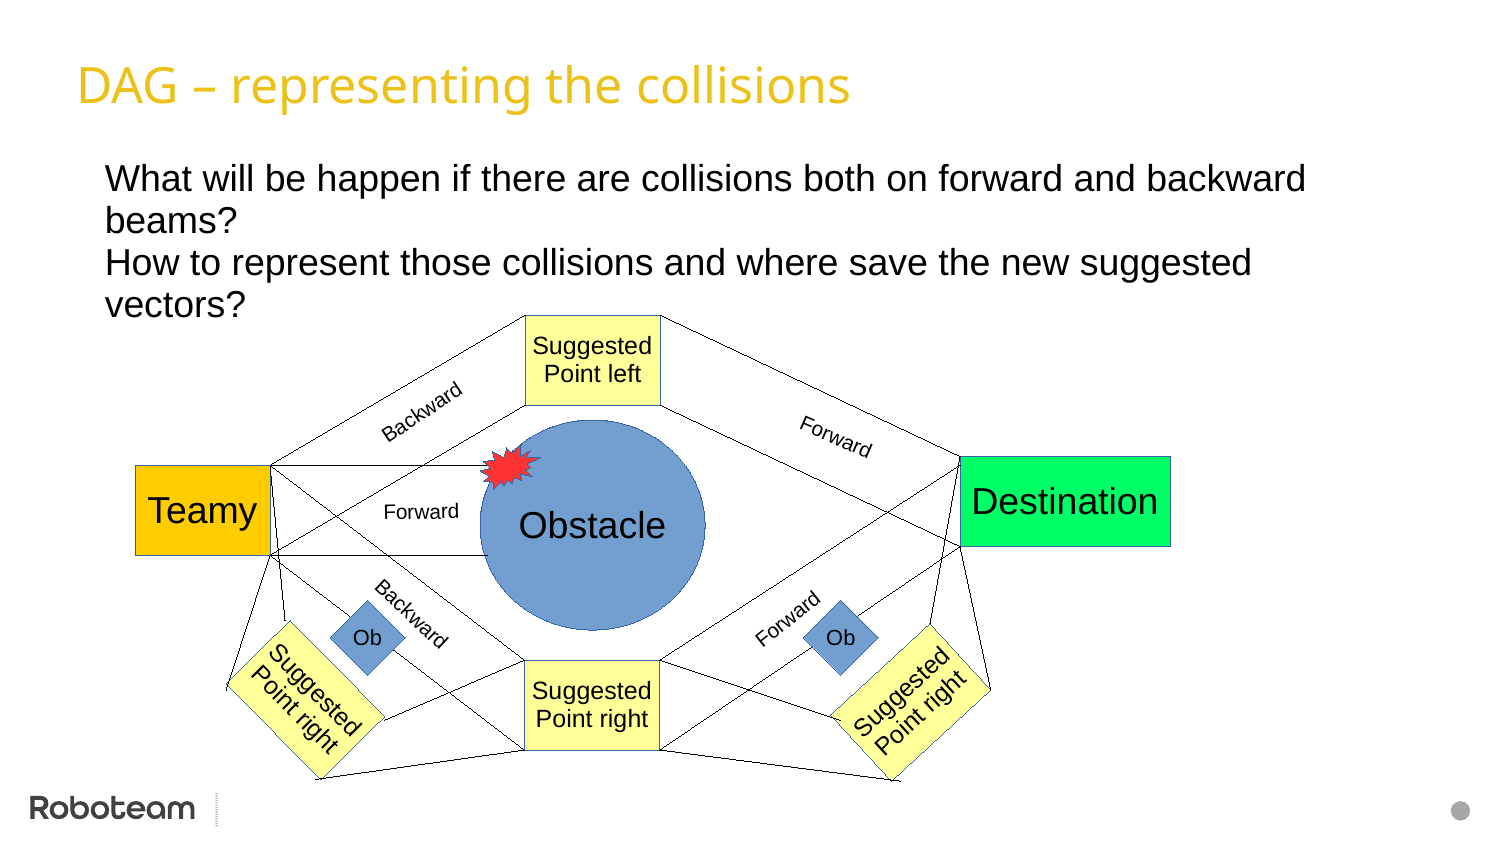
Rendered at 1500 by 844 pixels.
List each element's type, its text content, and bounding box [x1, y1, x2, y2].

text_box Forward [368, 490, 511, 556]
text_box Obstacle [484, 420, 706, 631]
text_box Forward [734, 549, 883, 686]
text_box Backward [338, 559, 488, 704]
text_box Ob [330, 600, 406, 676]
text_box What will be happen if there are collisions both on forward and backward beams? How to represent those collisions and where save the new suggested vectors? [90, 150, 1381, 373]
text_box [480, 444, 541, 490]
text_box Suggested Point left [525, 315, 661, 406]
text_box Ob [803, 600, 879, 676]
text_box Suggested Point right [830, 623, 990, 782]
text_box Backward [361, 348, 517, 481]
text_box Suggested Point right [524, 660, 660, 751]
text_box Teamy [135, 465, 271, 556]
title DAG – representing the collisions [61, 45, 1412, 127]
text_box Forward [770, 399, 924, 512]
text_box Suggested Point right [226, 620, 385, 778]
text_box Destination [960, 456, 1171, 547]
